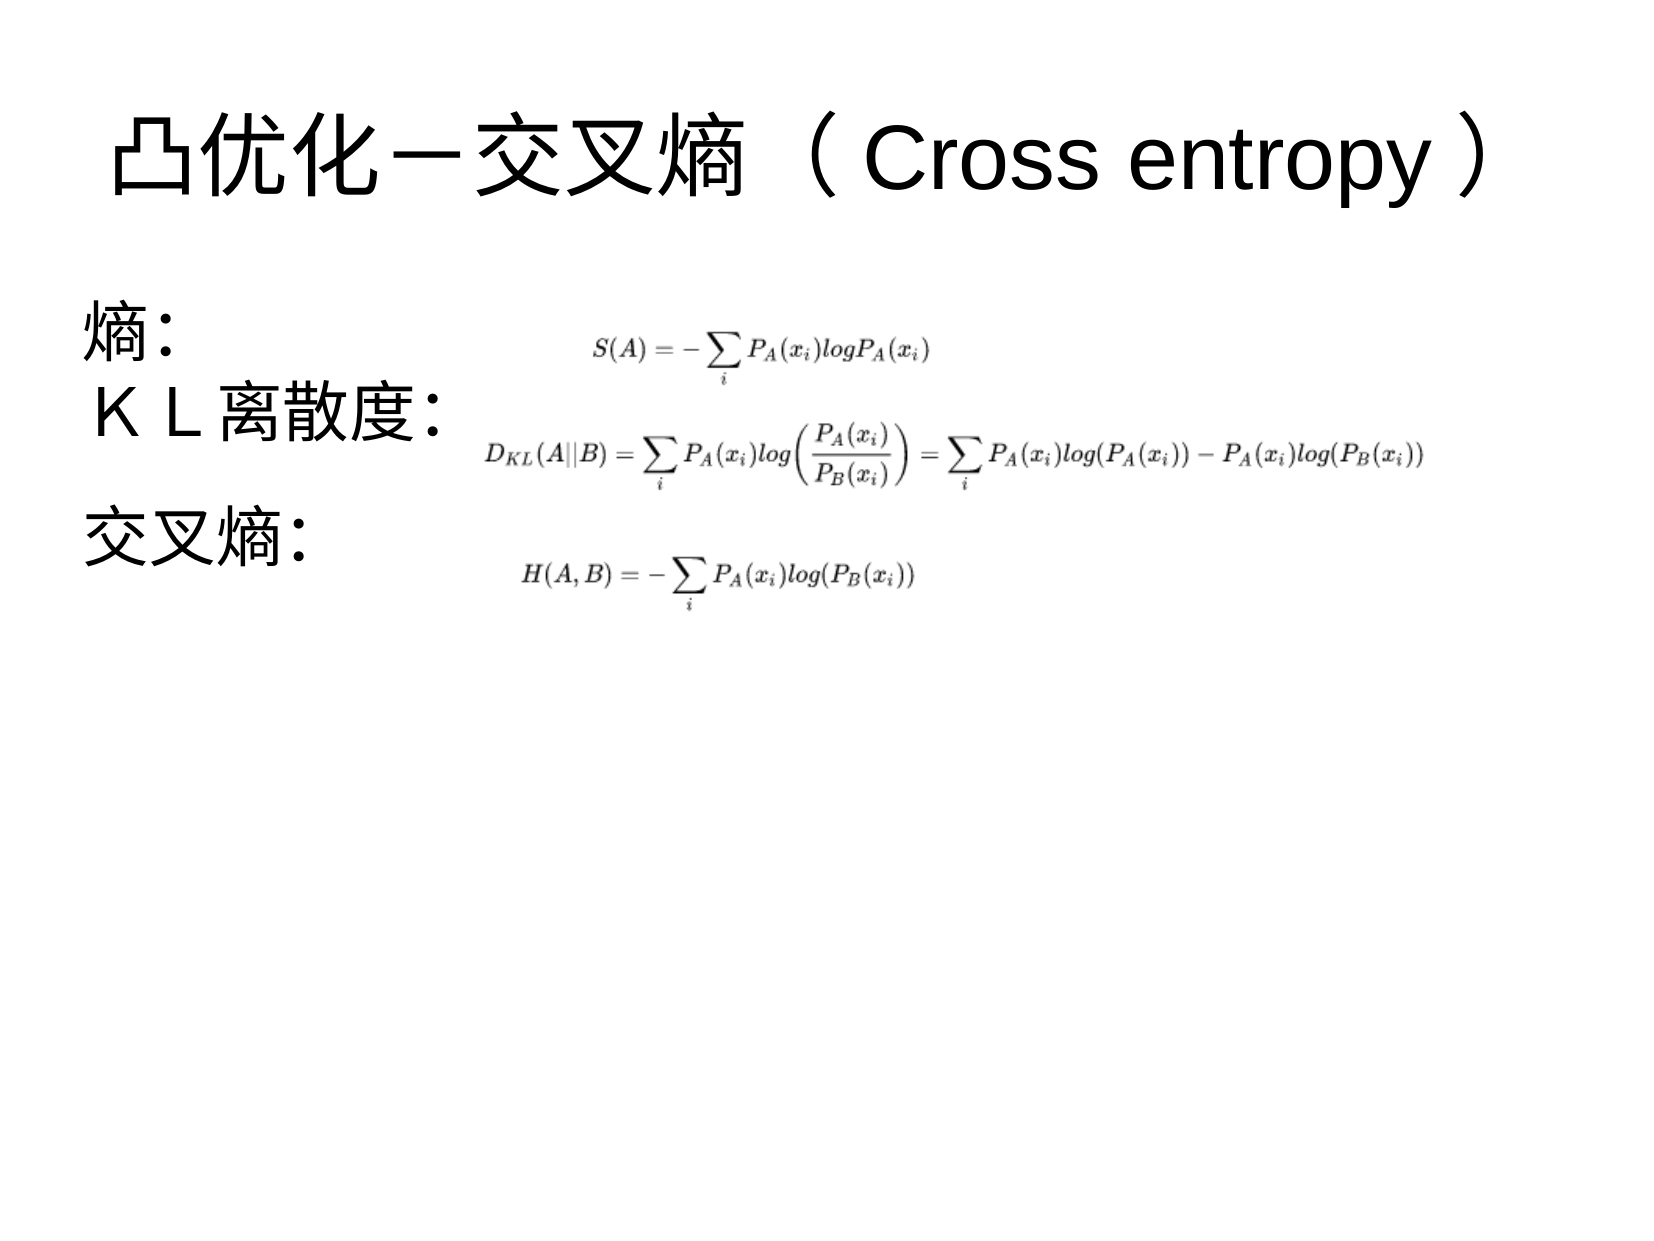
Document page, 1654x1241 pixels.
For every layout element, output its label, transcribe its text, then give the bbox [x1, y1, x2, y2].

text_box 熵： ＫＬ离散度： 交叉熵： [82, 290, 1571, 1010]
text_box 凸优化－交叉熵（Cross entropy） [82, 49, 1571, 257]
picture [484, 419, 1425, 495]
picture [521, 554, 916, 616]
picture [592, 329, 931, 390]
